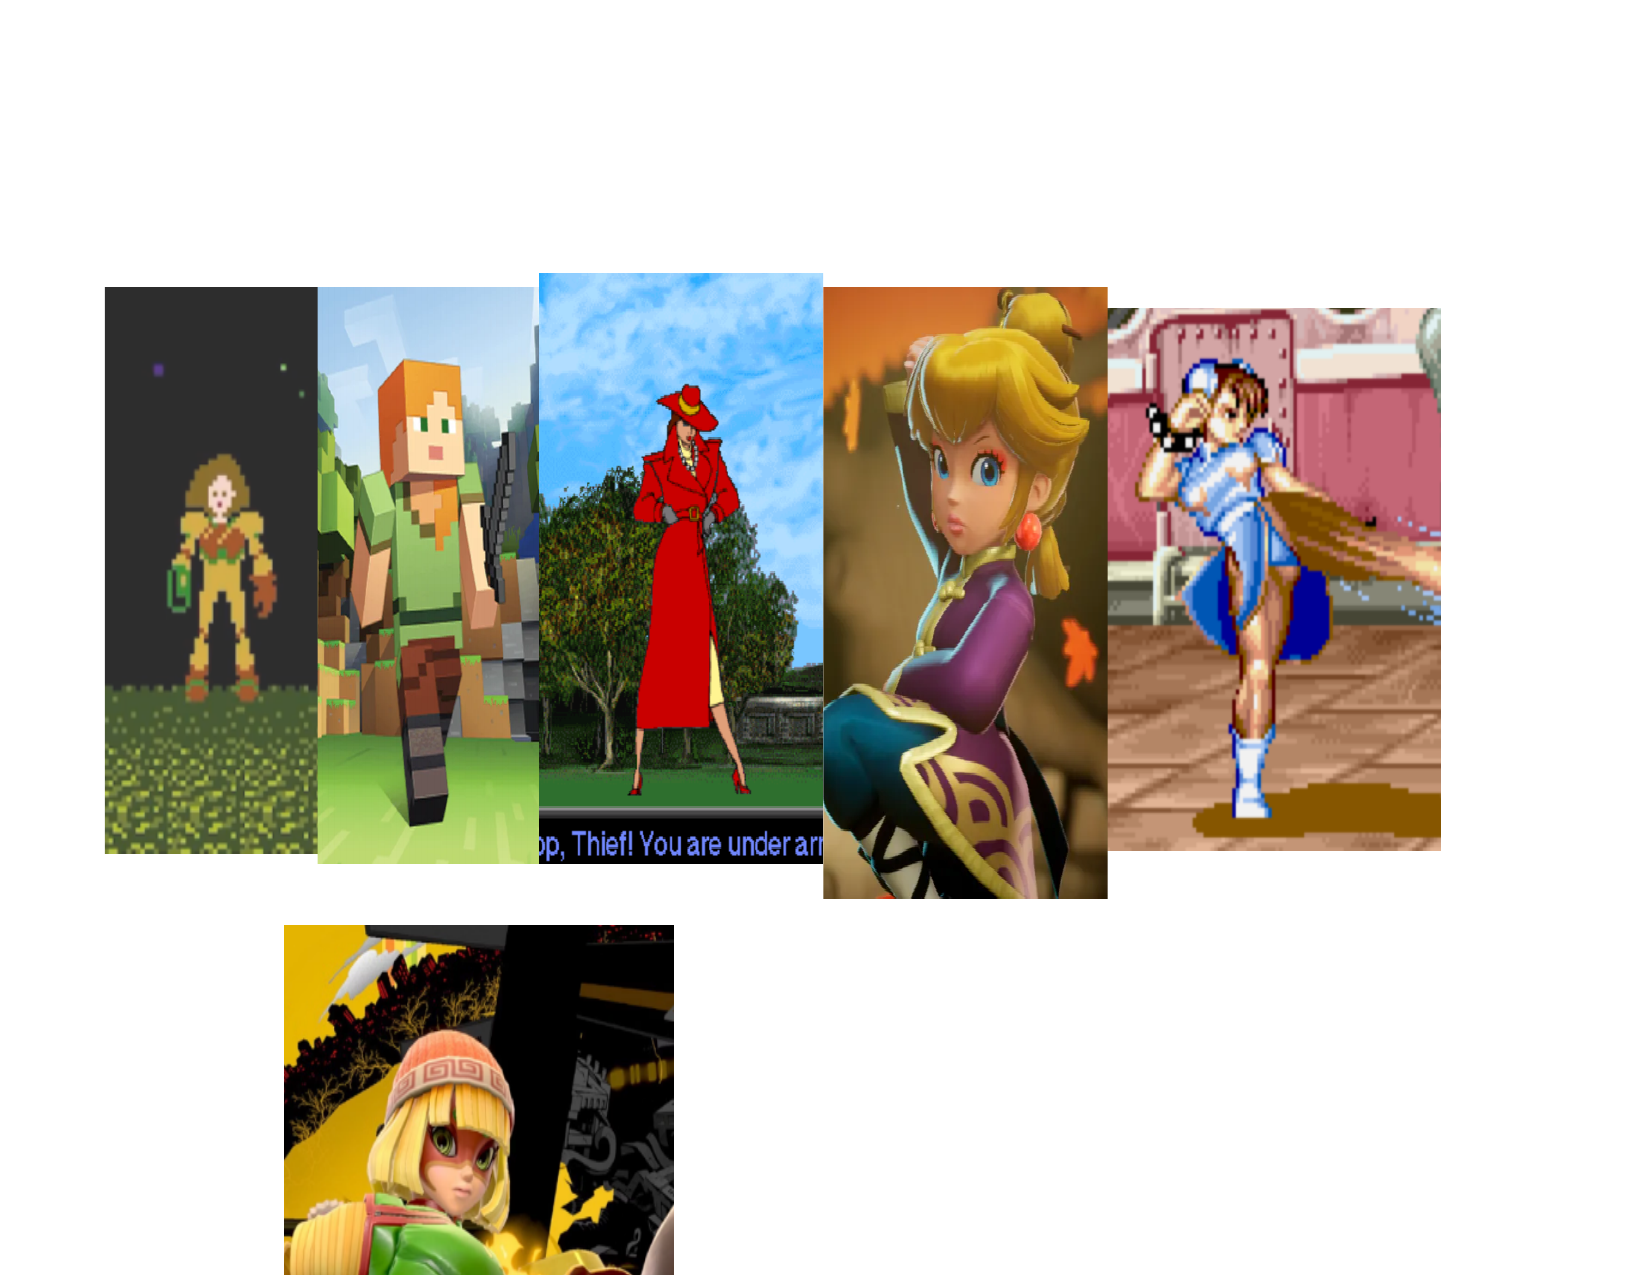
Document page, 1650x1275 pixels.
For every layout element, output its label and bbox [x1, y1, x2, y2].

picture [284, 925, 674, 1275]
picture [104, 273, 1441, 900]
